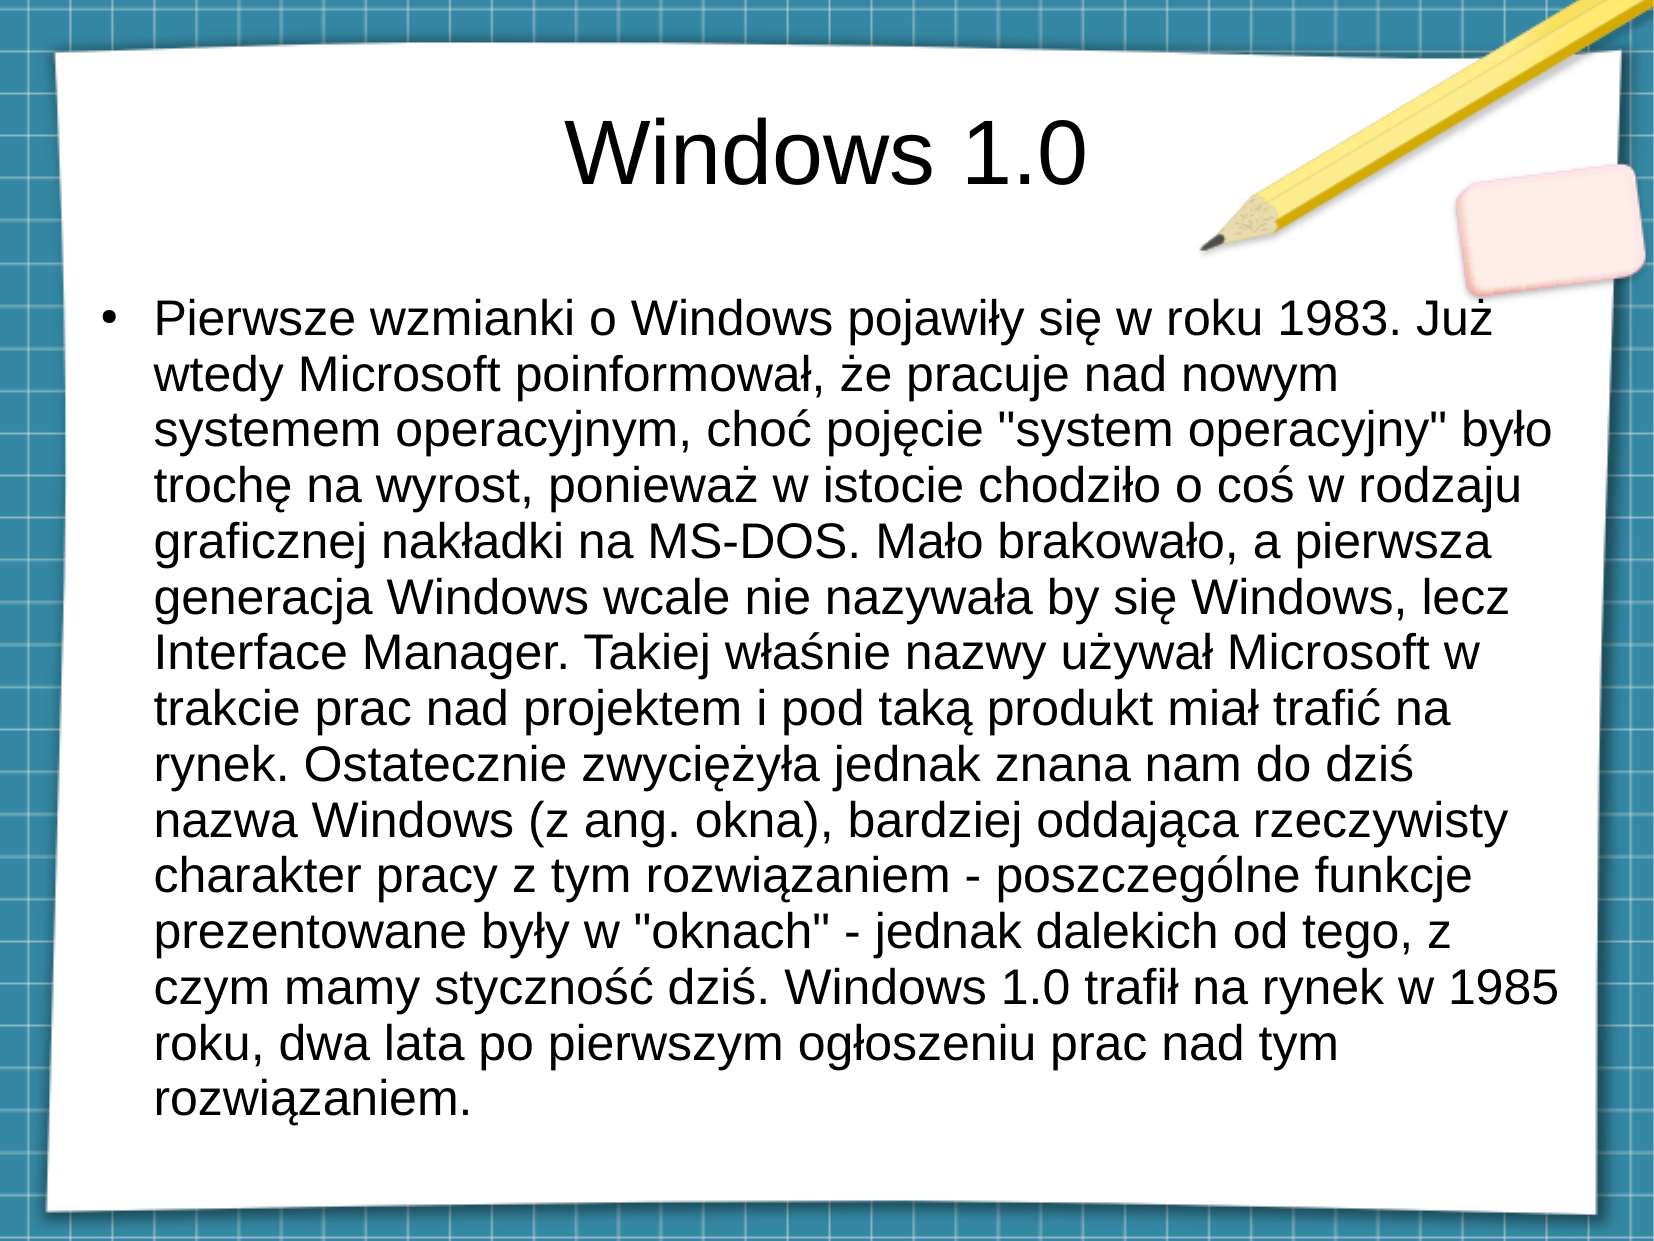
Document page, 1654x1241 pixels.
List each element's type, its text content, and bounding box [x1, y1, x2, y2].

picture [0, 0, 1654, 1241]
title Windows 1.0 [82, 49, 1571, 257]
list Pierwsze wzmianki o Windows pojawiły się w roku 1983. Już wtedy Microsoft poinformował, że pracuje nad nowym systemem operacyjnym, choć pojęcie "system operacyjny" było trochę na wyrost, ponieważ w istocie chodziło o coś w rodzaju graficznej nakładki na MS-DOS. Mało brakowało, a pierwsza generacja Windows wcale nie nazywała by się Windows, lecz Interface Manager. Takiej właśnie nazwy używał Microsoft w trakcie prac nad projektem i pod taką produkt miał trafić na rynek. Ostatecznie zwyciężyła jednak znana nam do dziś nazwa Windows (z ang. okna), bardziej oddająca rzeczywisty charakter pracy z tym rozwiązaniem - poszczególne funkcje prezentowane były w "oknach" - jednak dalekich od tego, z czym mamy styczność dziś. Windows 1.0 trafił na rynek w 1985 roku, dwa lata po pierwszym ogłoszeniu prac nad tym rozwiązaniem. [82, 290, 1571, 1010]
